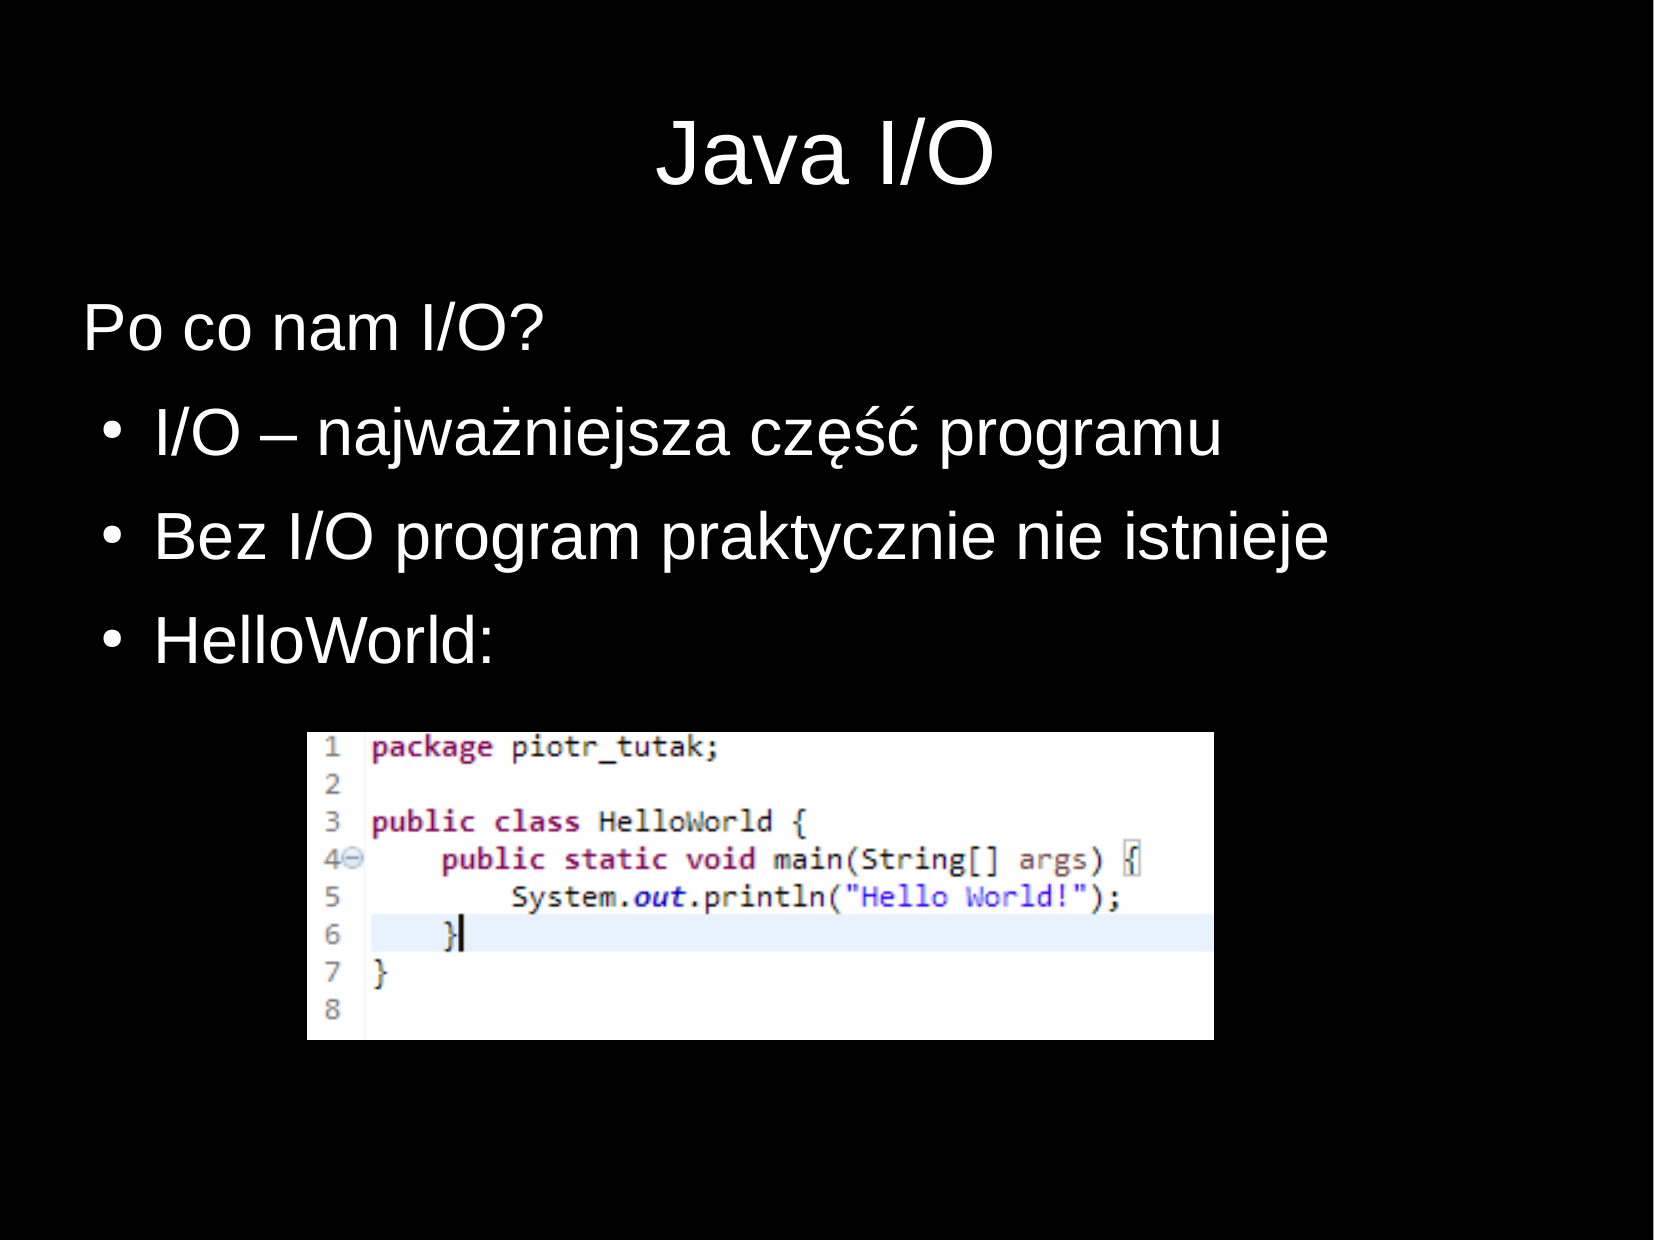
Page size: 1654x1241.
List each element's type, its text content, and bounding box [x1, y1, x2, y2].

picture [307, 732, 1214, 1040]
title Java I/O [82, 49, 1571, 257]
list Po co nam I/O? I/O – najważniejsza część programu Bez I/O program praktycznie nie istnieje HelloWorld: [82, 290, 1571, 1010]
